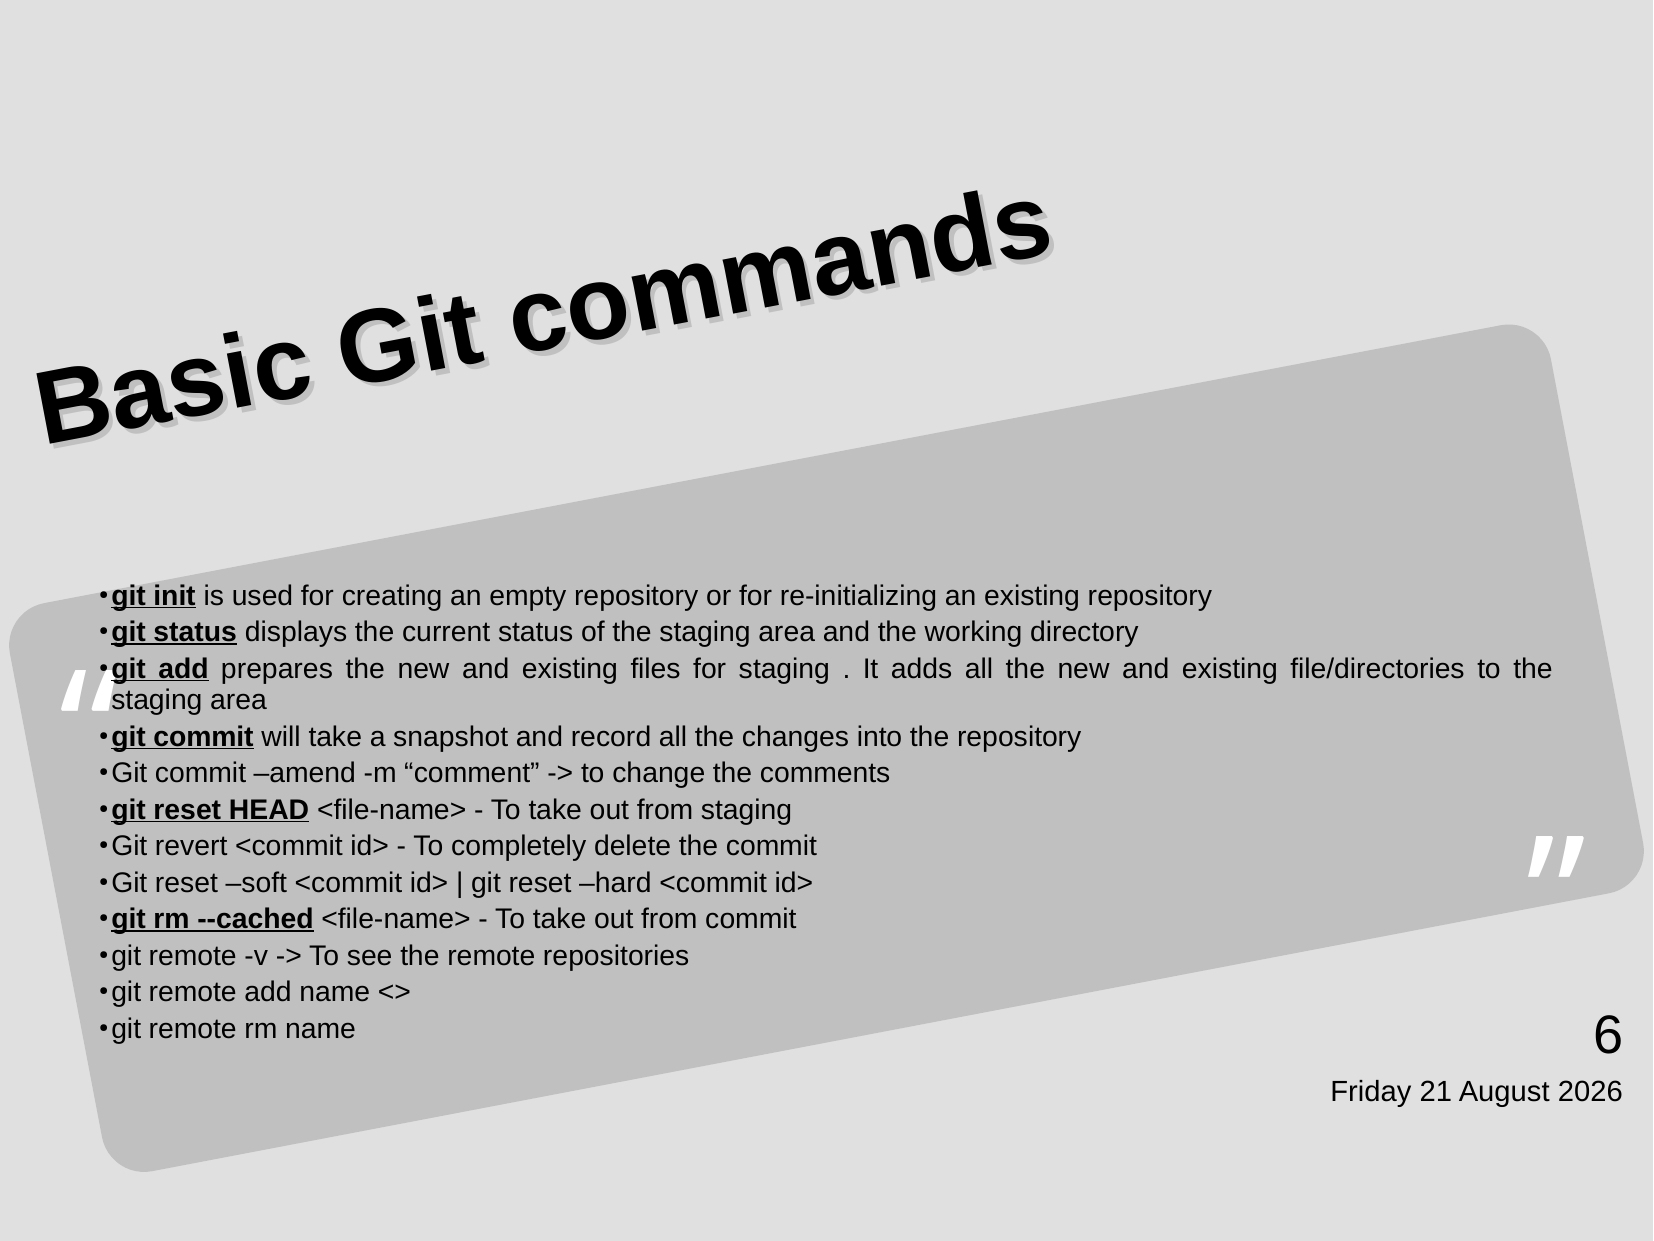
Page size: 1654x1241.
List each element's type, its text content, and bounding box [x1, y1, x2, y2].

title Basic Git commands [16, 29, 1518, 512]
list git init is used for creating an empty repository or for re-initializing an existing repository git status displays the current status of the staging area and the working directory git add prepares the new and existing files for staging . It adds all the new and existing file/directories to the staging area git commit will take a snapshot and record all the changes into the repository Git commit –amend -m “comment” -> to change the comments git reset HEAD <file-name> - To take out from staging Git revert <commit id> - To completely delete the commit Git reset –soft <commit id> | git reset –hard <commit id> git rm --cached <file-name> - To take out from commit git remote -v -> To see the remote repositories git remote add name <> git remote rm name [99, 579, 1554, 1052]
